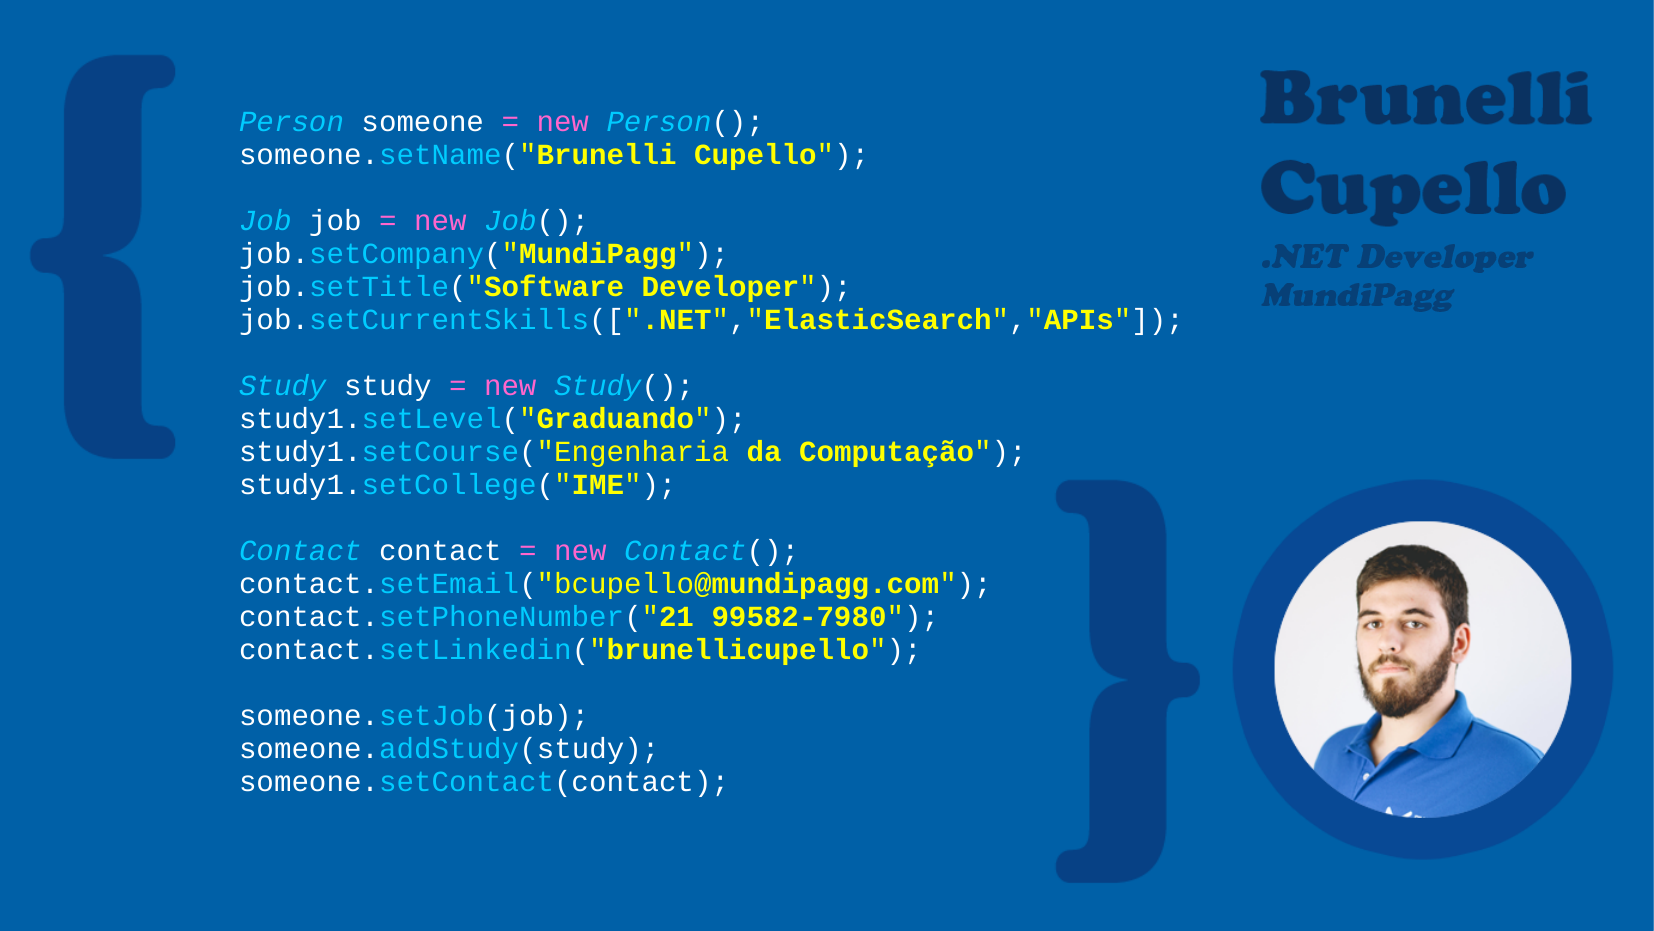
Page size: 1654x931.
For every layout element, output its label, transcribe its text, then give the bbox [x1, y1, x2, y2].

picture [1253, 64, 1625, 315]
picture [1228, 476, 1617, 861]
picture [24, 47, 178, 467]
text_box [0, 0, 1654, 931]
text_box Person someone = new Person(); someone.setName("Brunelli Cupello"); Job job = new Job(); job.setCompany("MundiPagg"); job.setTitle("Software Developer"); job.setCurrentSkills([".NET","ElasticSearch","APIs"]); Study study = new Study(); study1.setLevel("Graduando"); study1.setCourse("Engenharia da Computação"); study1.setCollege("IME"); Contact contact = new Contact(); contact.setEmail("bcupello@mundipagg.com"); contact.setPhoneNumber("21 99582-7980"); contact.setLinkedin("brunellicupello"); someone.setJob(job); someone.addStudy(study); someone.setContact(contact); [224, 99, 1205, 896]
